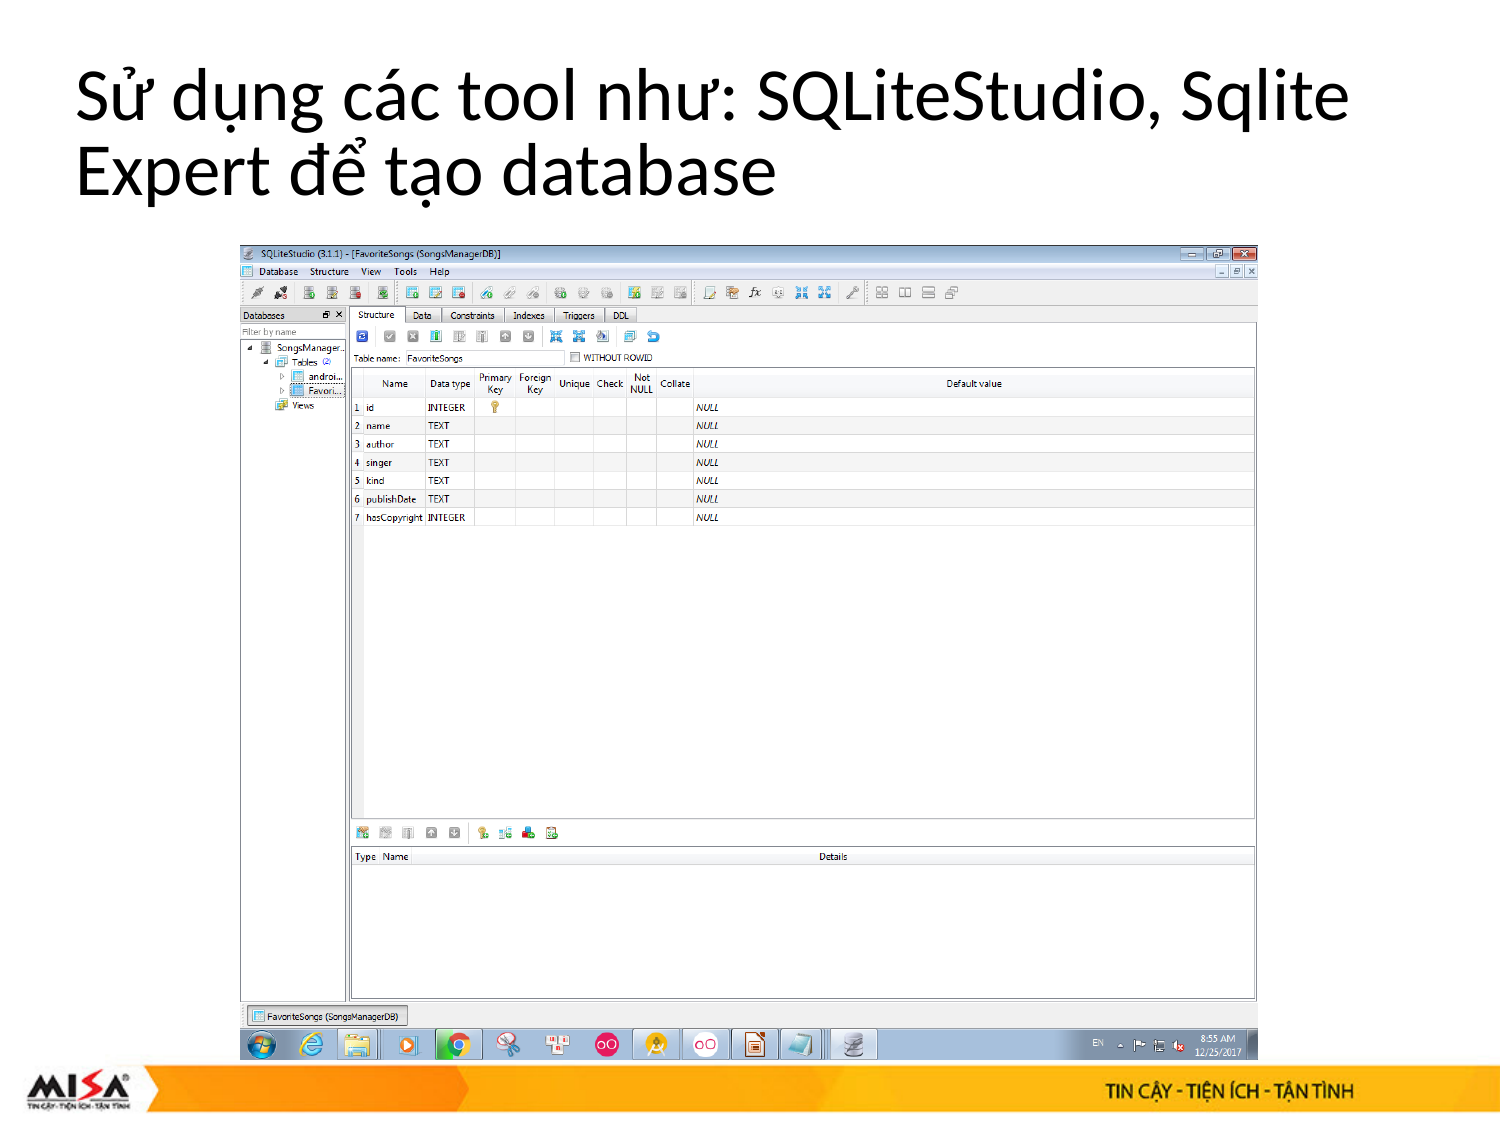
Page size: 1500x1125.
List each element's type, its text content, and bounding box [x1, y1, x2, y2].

picture [0, 0, 1500, 1125]
title Sử dụng các tool như: SQLiteStudio, Sqlite Expert để tạo database [75, 45, 1425, 233]
